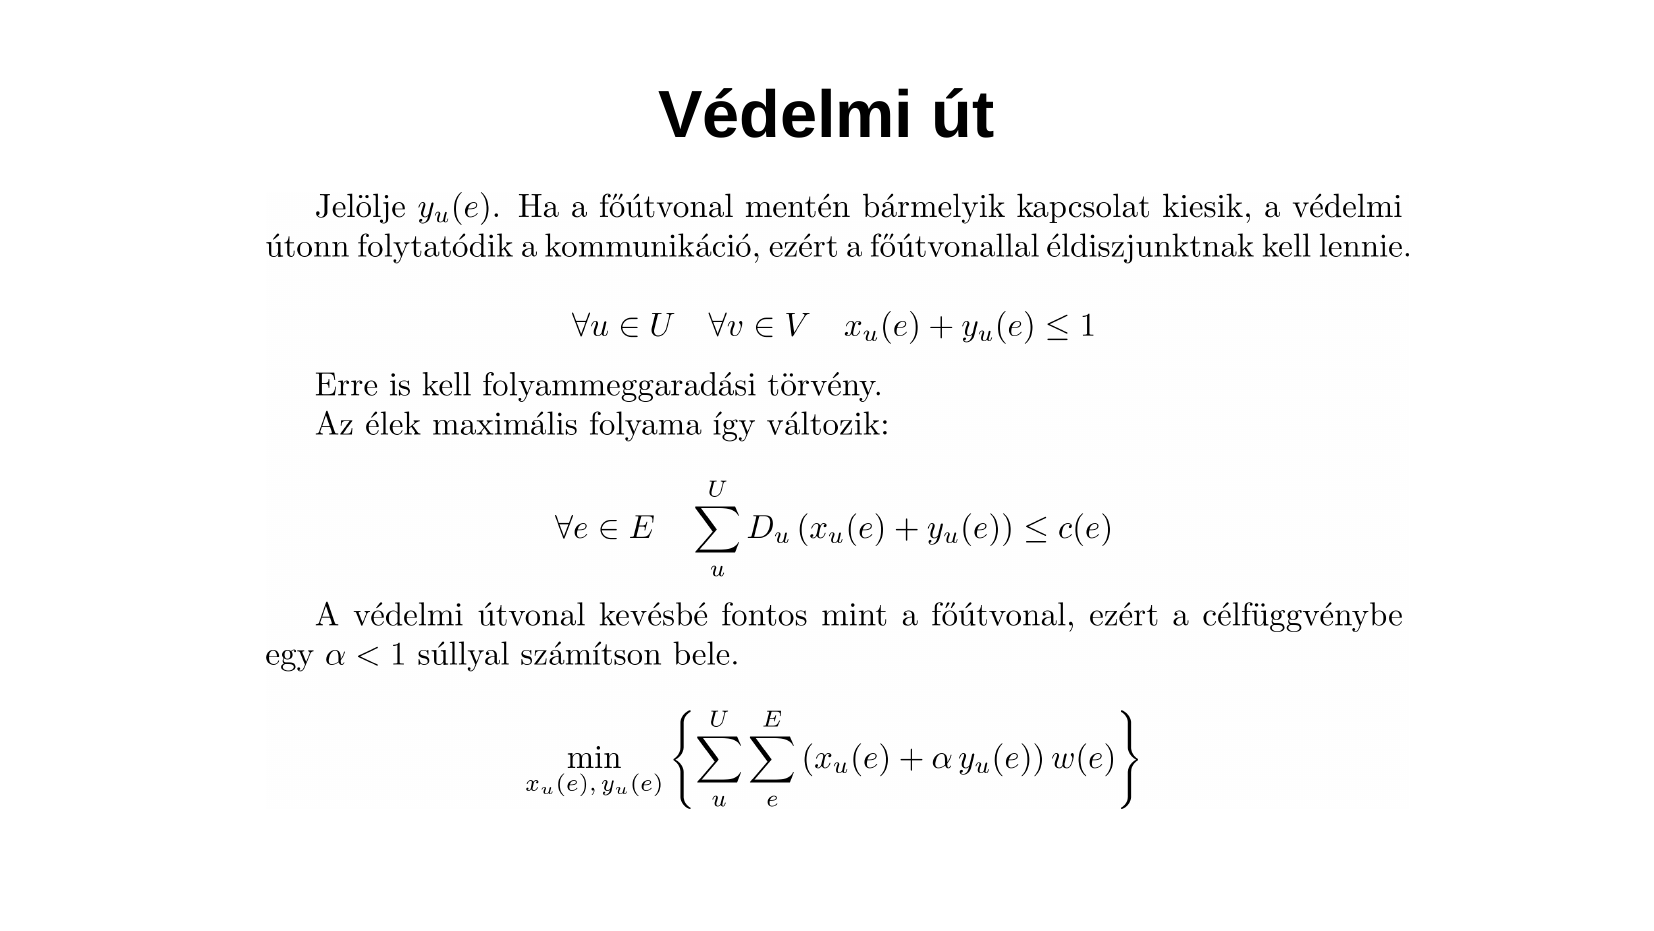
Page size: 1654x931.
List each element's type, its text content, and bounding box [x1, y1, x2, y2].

title Védelmi út [82, 37, 1571, 193]
picture [266, 192, 1409, 809]
